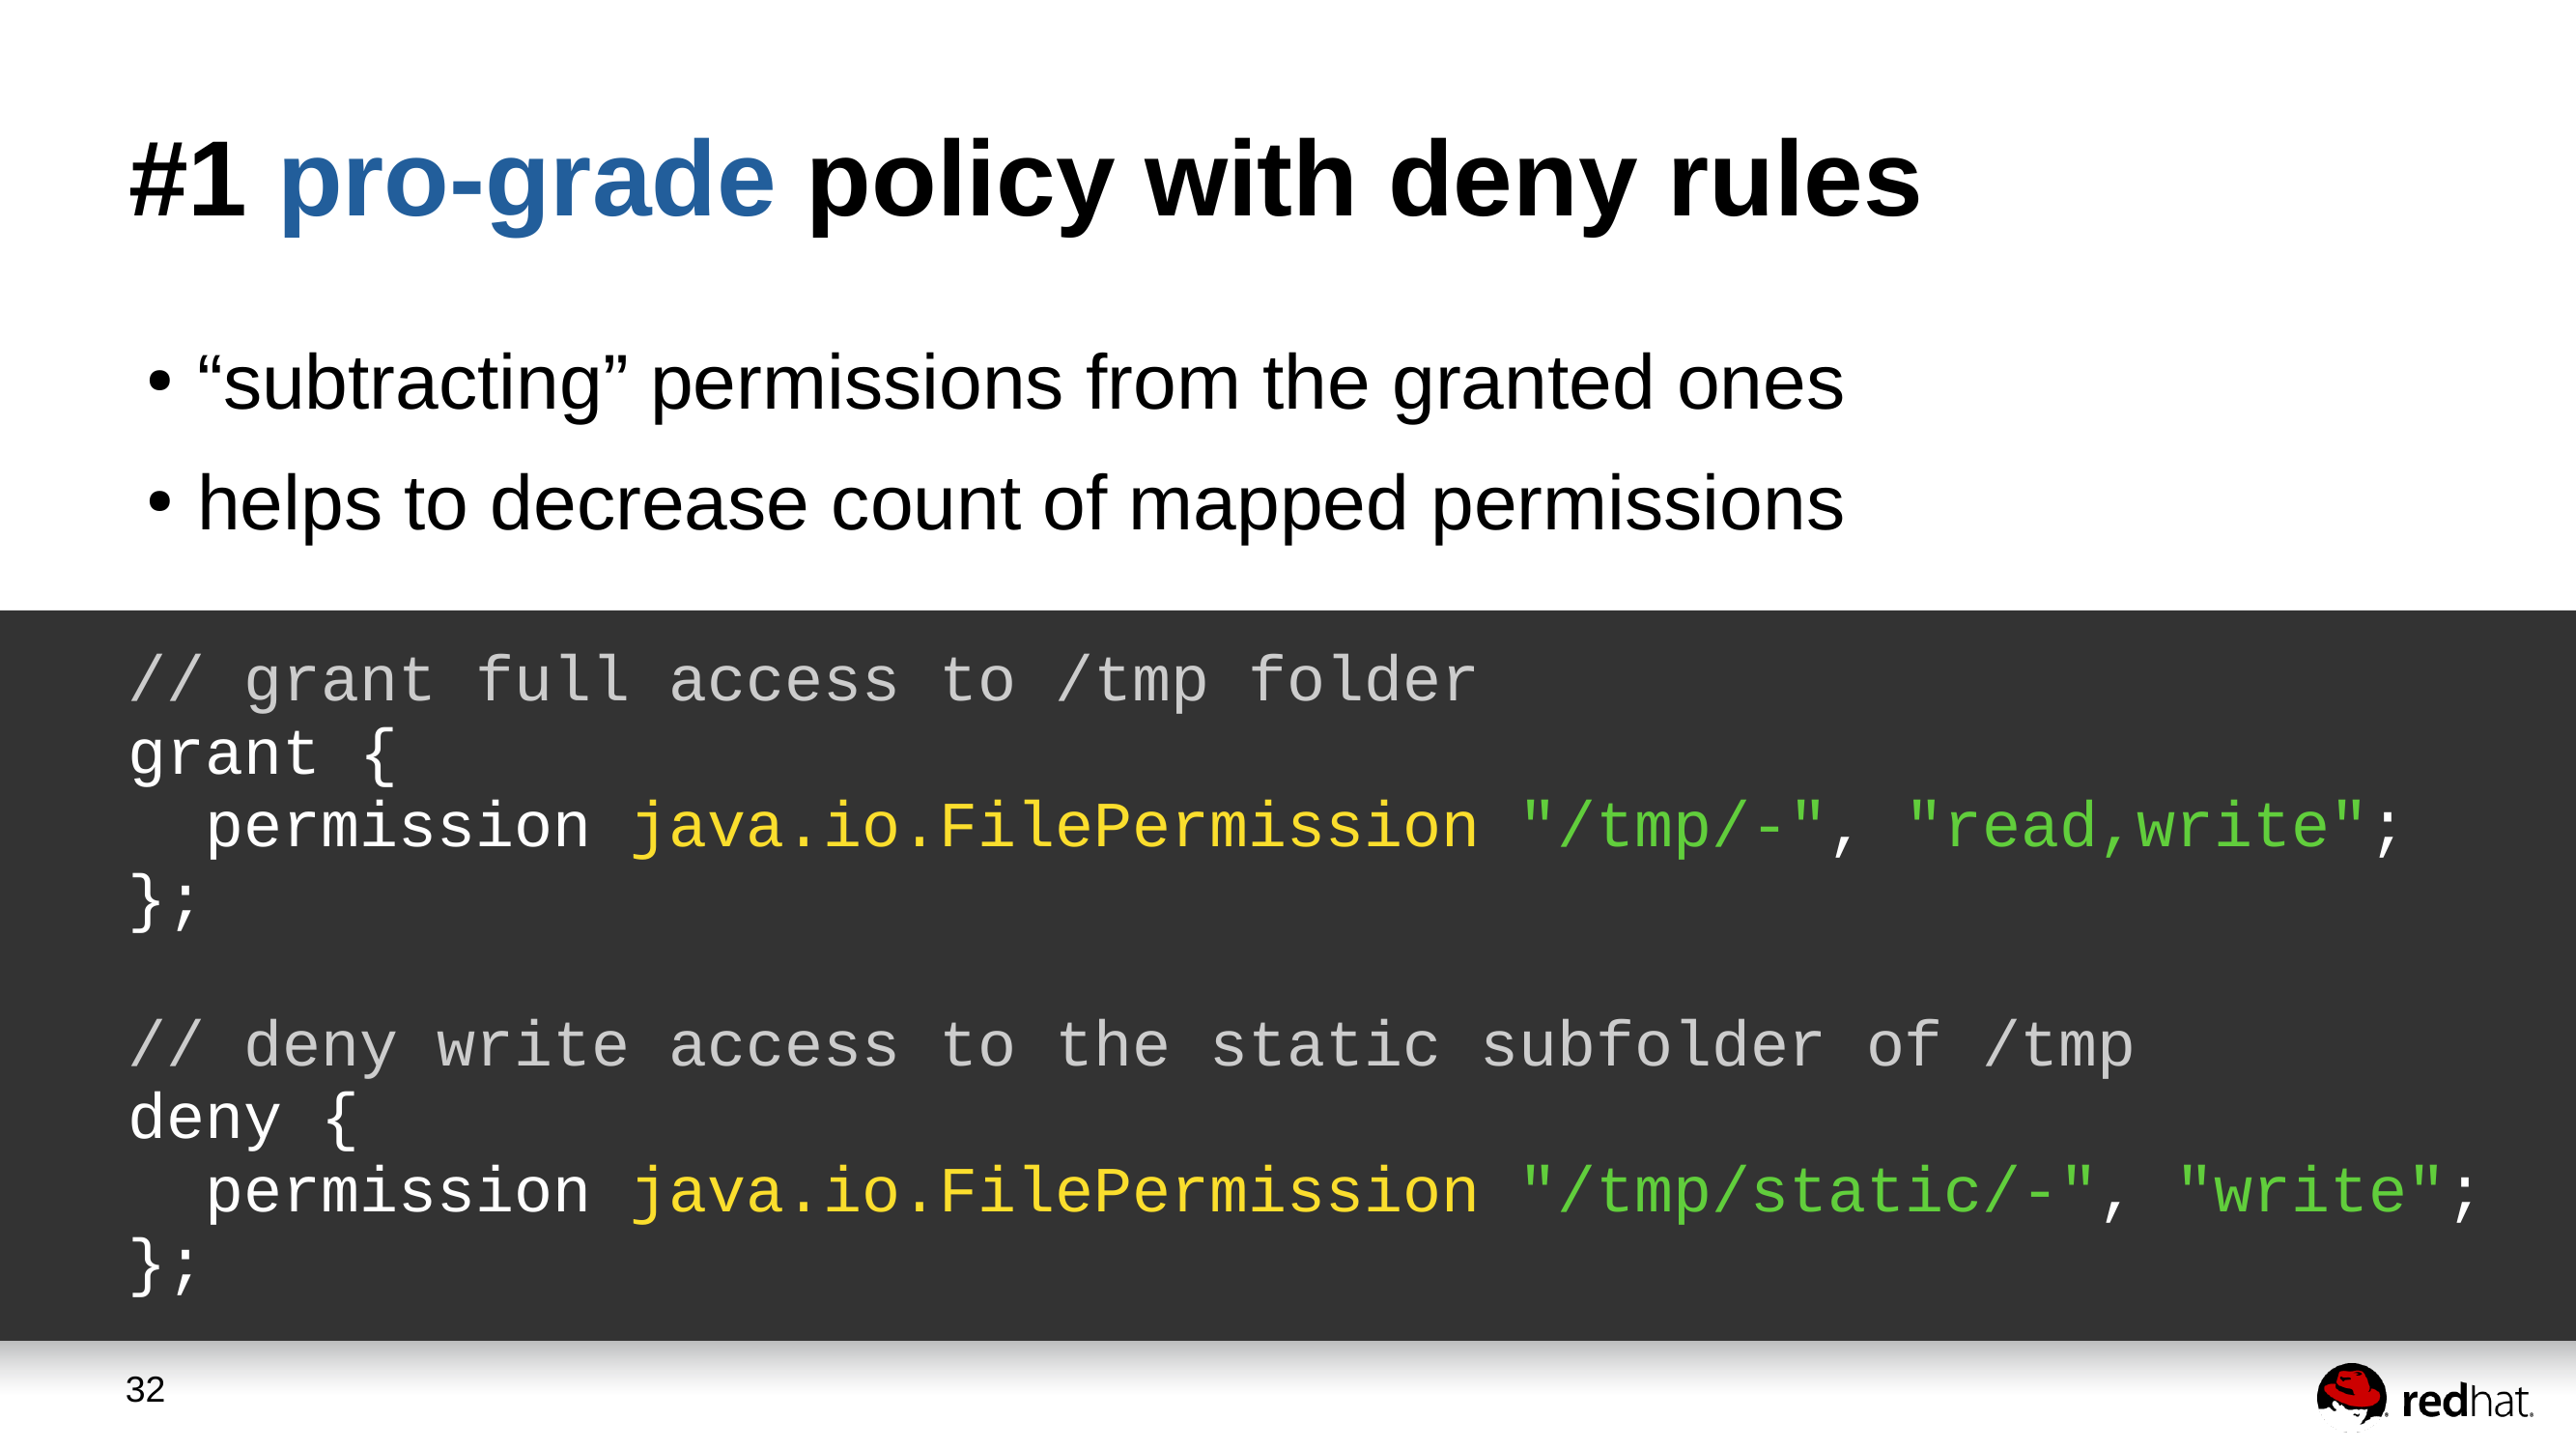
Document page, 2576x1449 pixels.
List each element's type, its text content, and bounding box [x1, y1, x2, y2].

text_box // grant full access to /tmp folder grant { permission java.io.FilePermission "/tmp/-", "read,write"; }; // deny write access to the static subfolder of /tmp deny { permission java.io.FilePermission "/tmp/static/-", "write"; }; [0, 610, 2576, 1341]
picture [0, 1341, 2576, 1445]
list “subtracting” permissions from the granted ones helps to decrease count of mapped permissions [128, 338, 2448, 1179]
title #1 pro-grade policy with deny rules [128, 57, 2448, 300]
